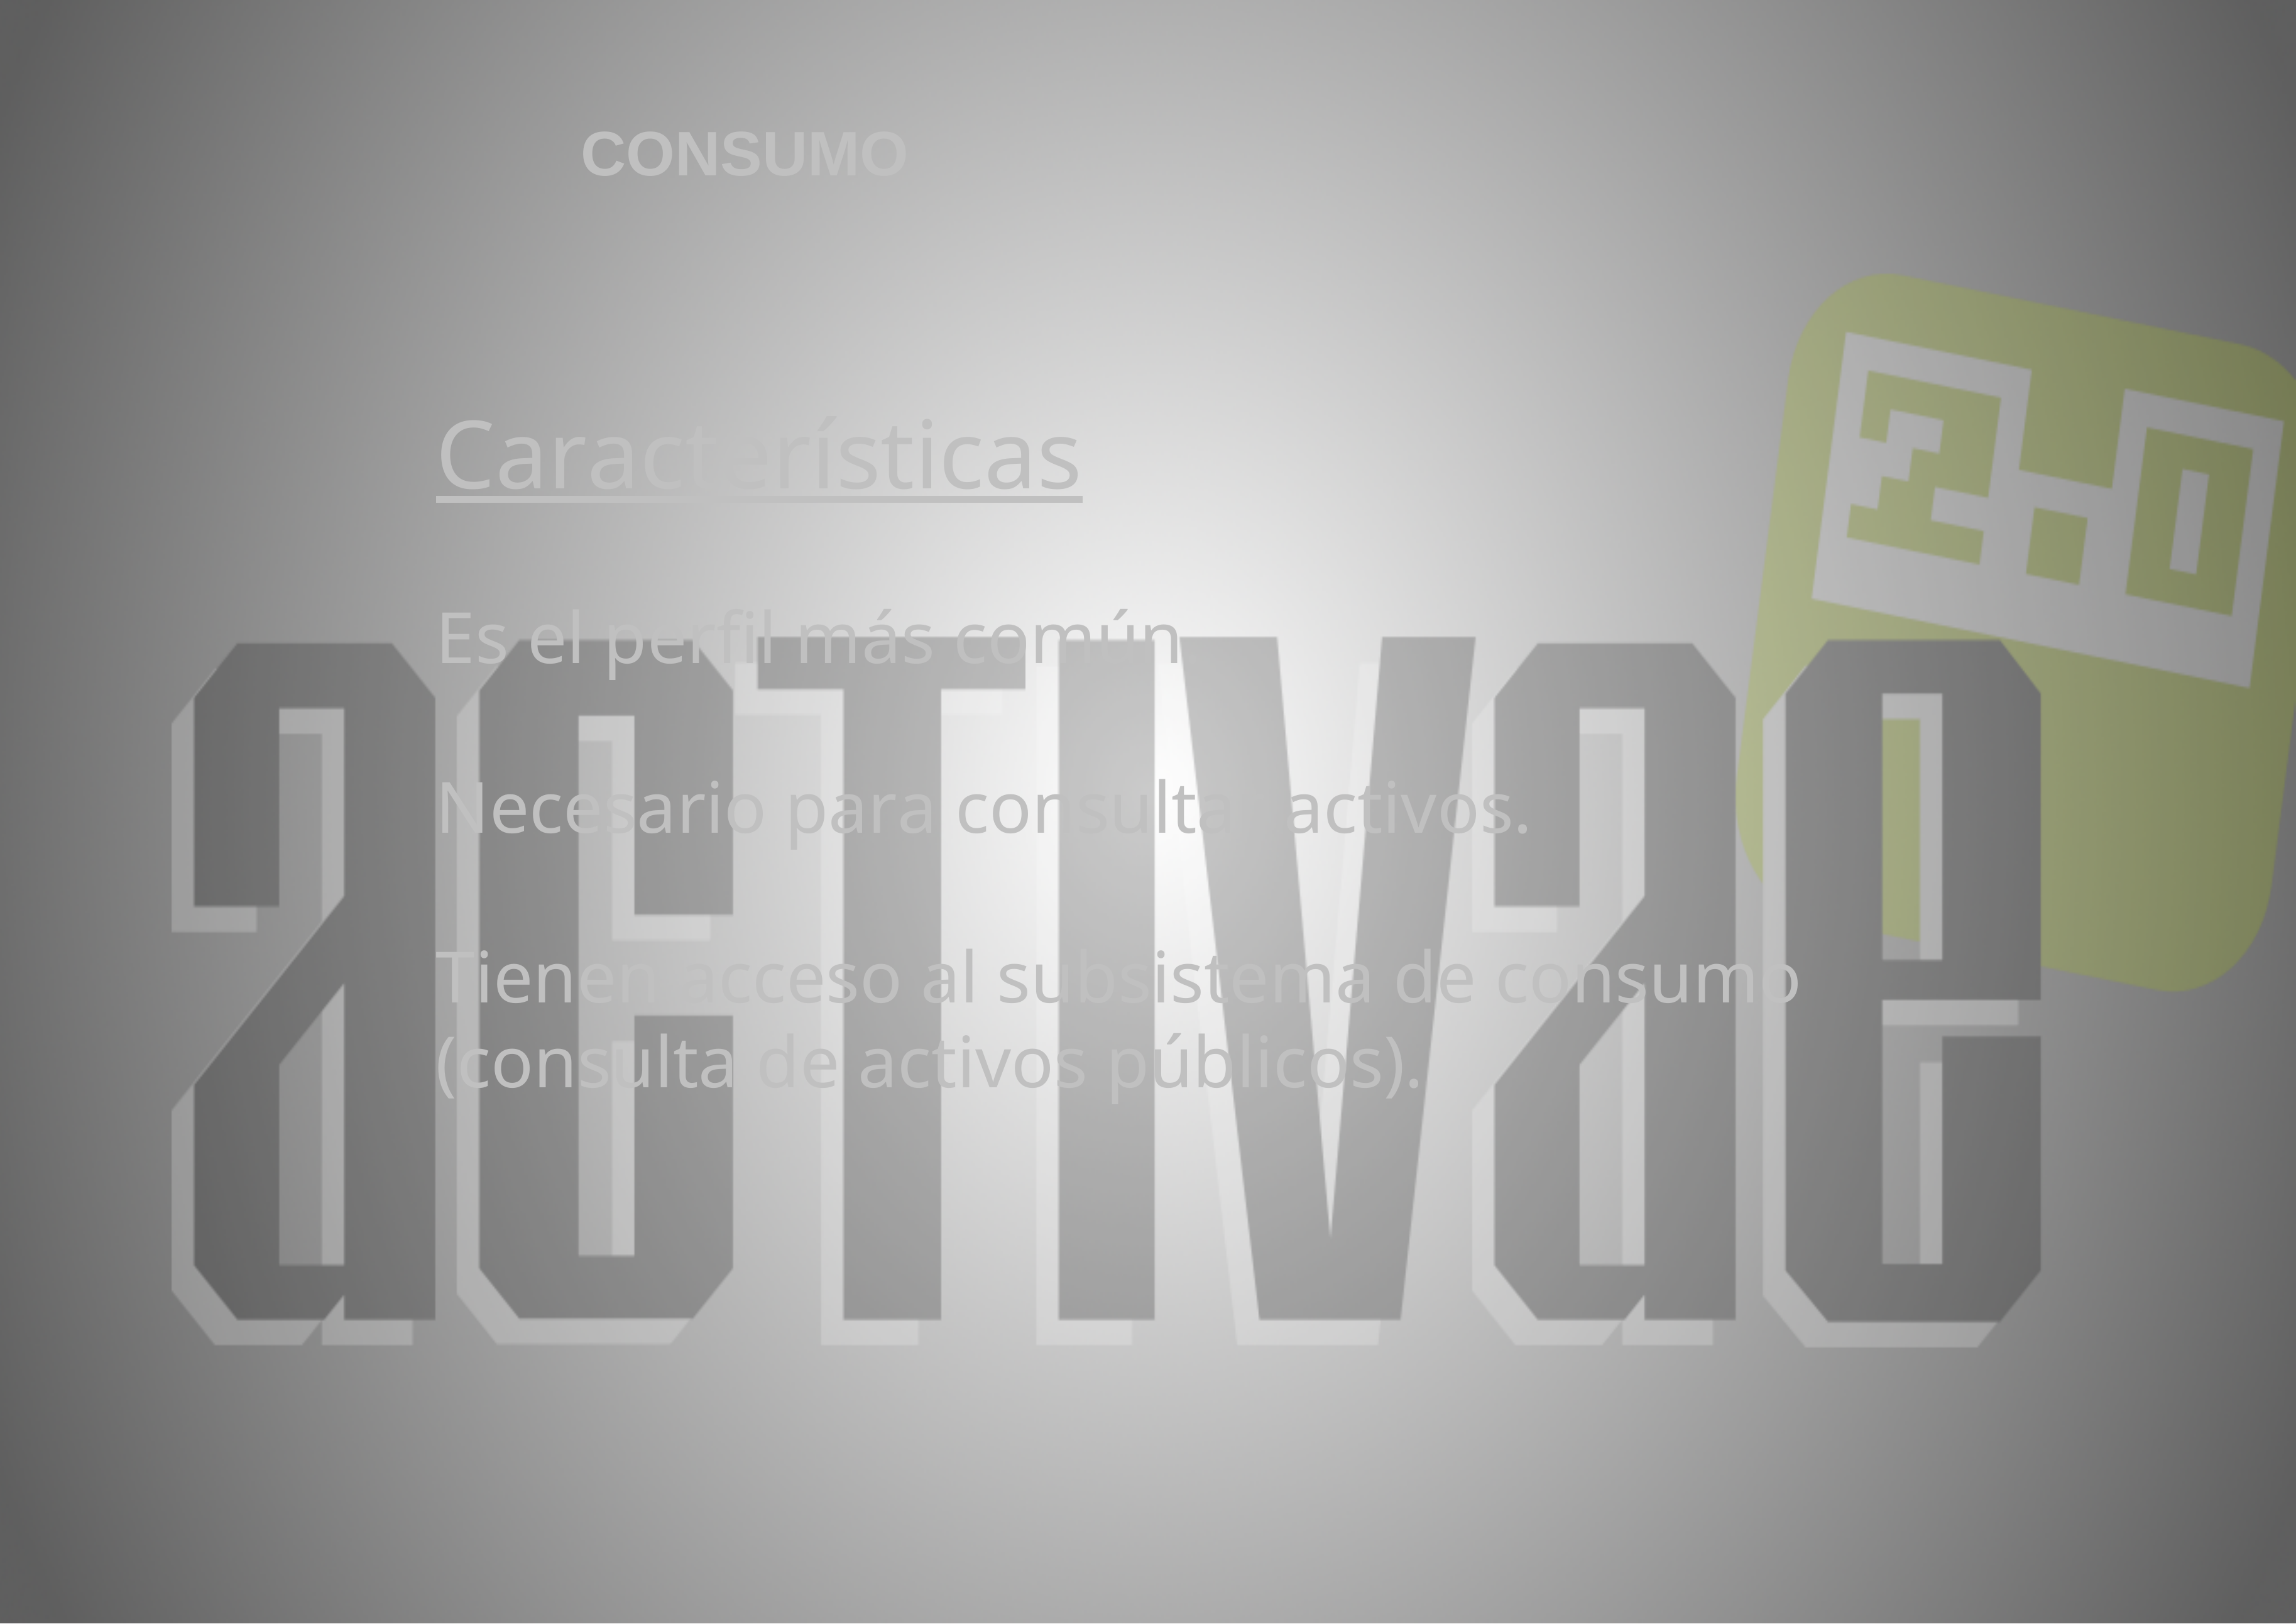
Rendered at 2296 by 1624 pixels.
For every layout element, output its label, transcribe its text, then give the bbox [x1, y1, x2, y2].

text_box Características Es el perfil más común. Necesario para consultar activos. Tienen acceso al subsistema de consumo (consulta de activos públicos). [427, 390, 2004, 1281]
text_box CONSUMO [215, 112, 910, 189]
picture [0, 0, 2296, 1623]
